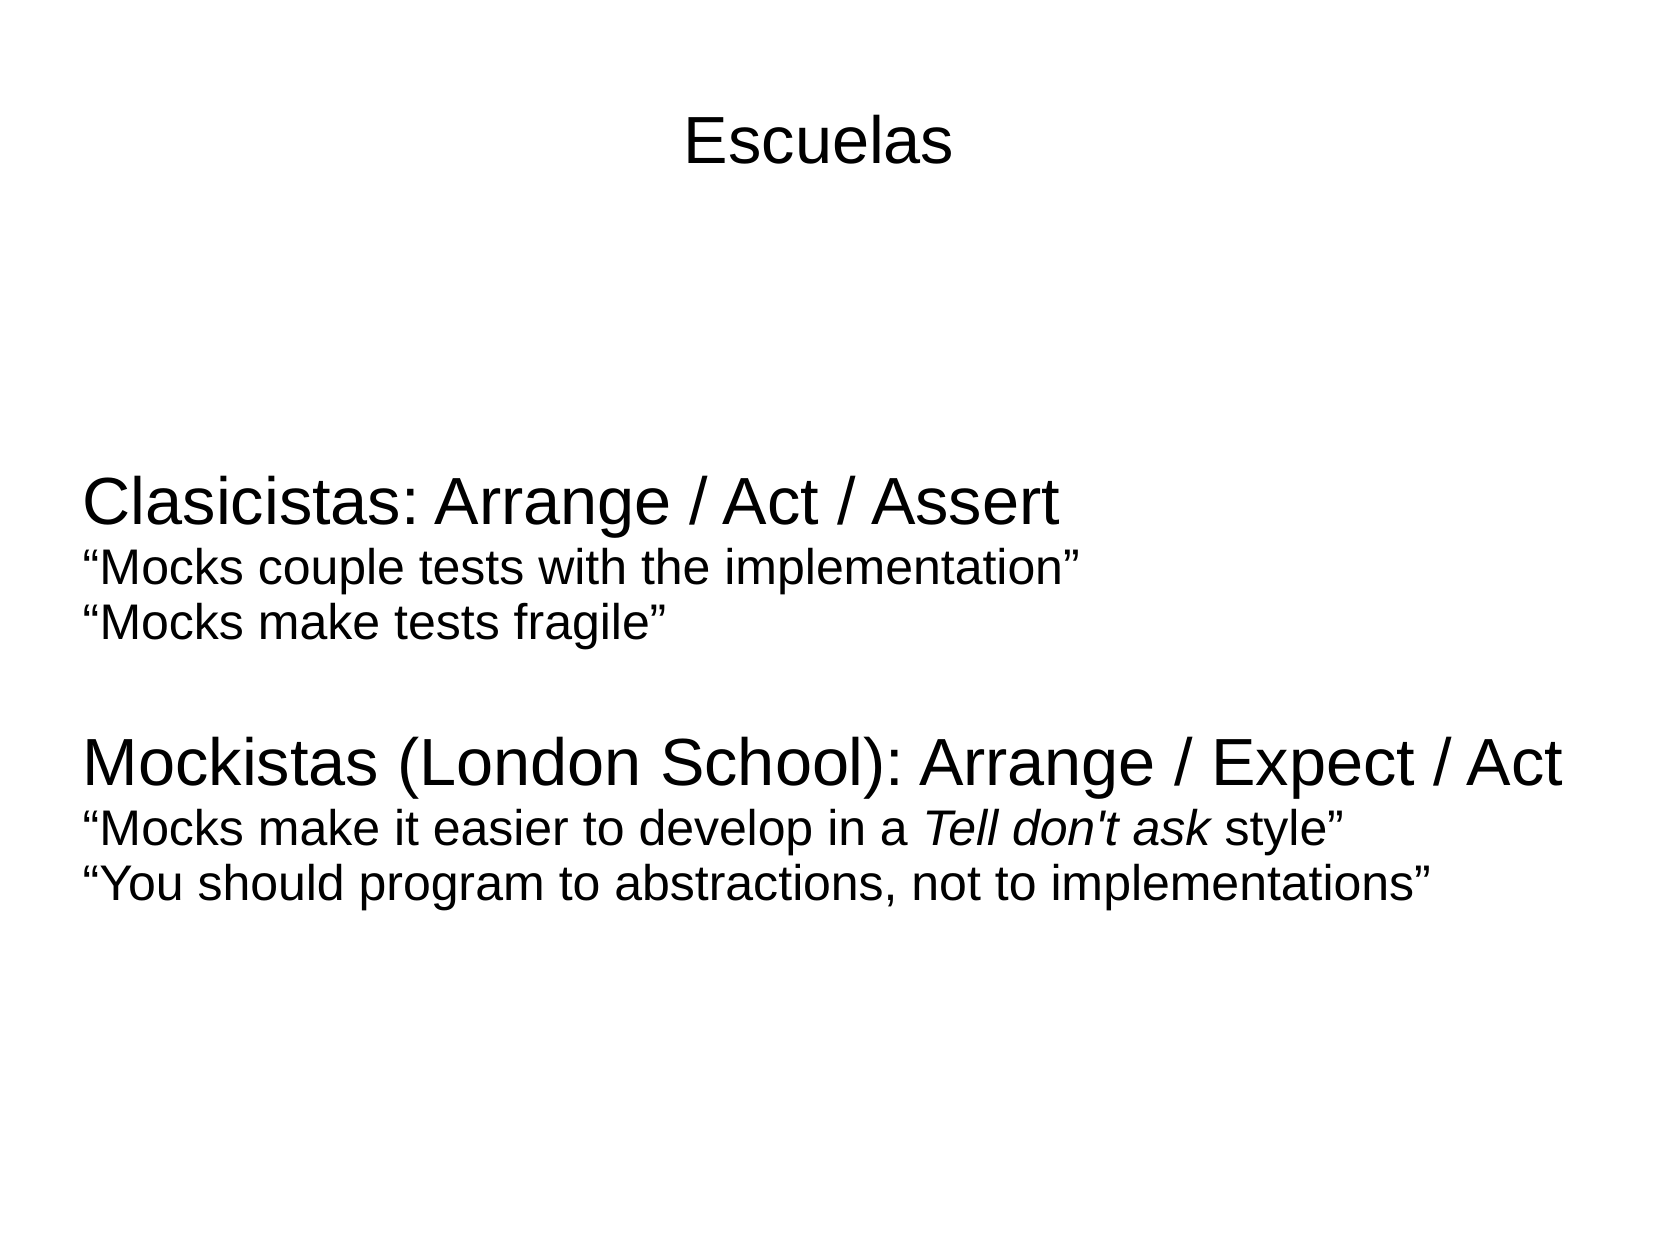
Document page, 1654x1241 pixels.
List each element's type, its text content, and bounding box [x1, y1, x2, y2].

text_box Clasicistas: Arrange / Act / Assert “Mocks couple tests with the implementation” “Mocks make tests fragile” Mockistas (London School): Arrange / Expect / Act “Mocks make it easier to develop in a Tell don't ask style” “You should program to abstractions, not to implementations” [82, 370, 1571, 1006]
subtitle Escuelas [75, 40, 1564, 241]
